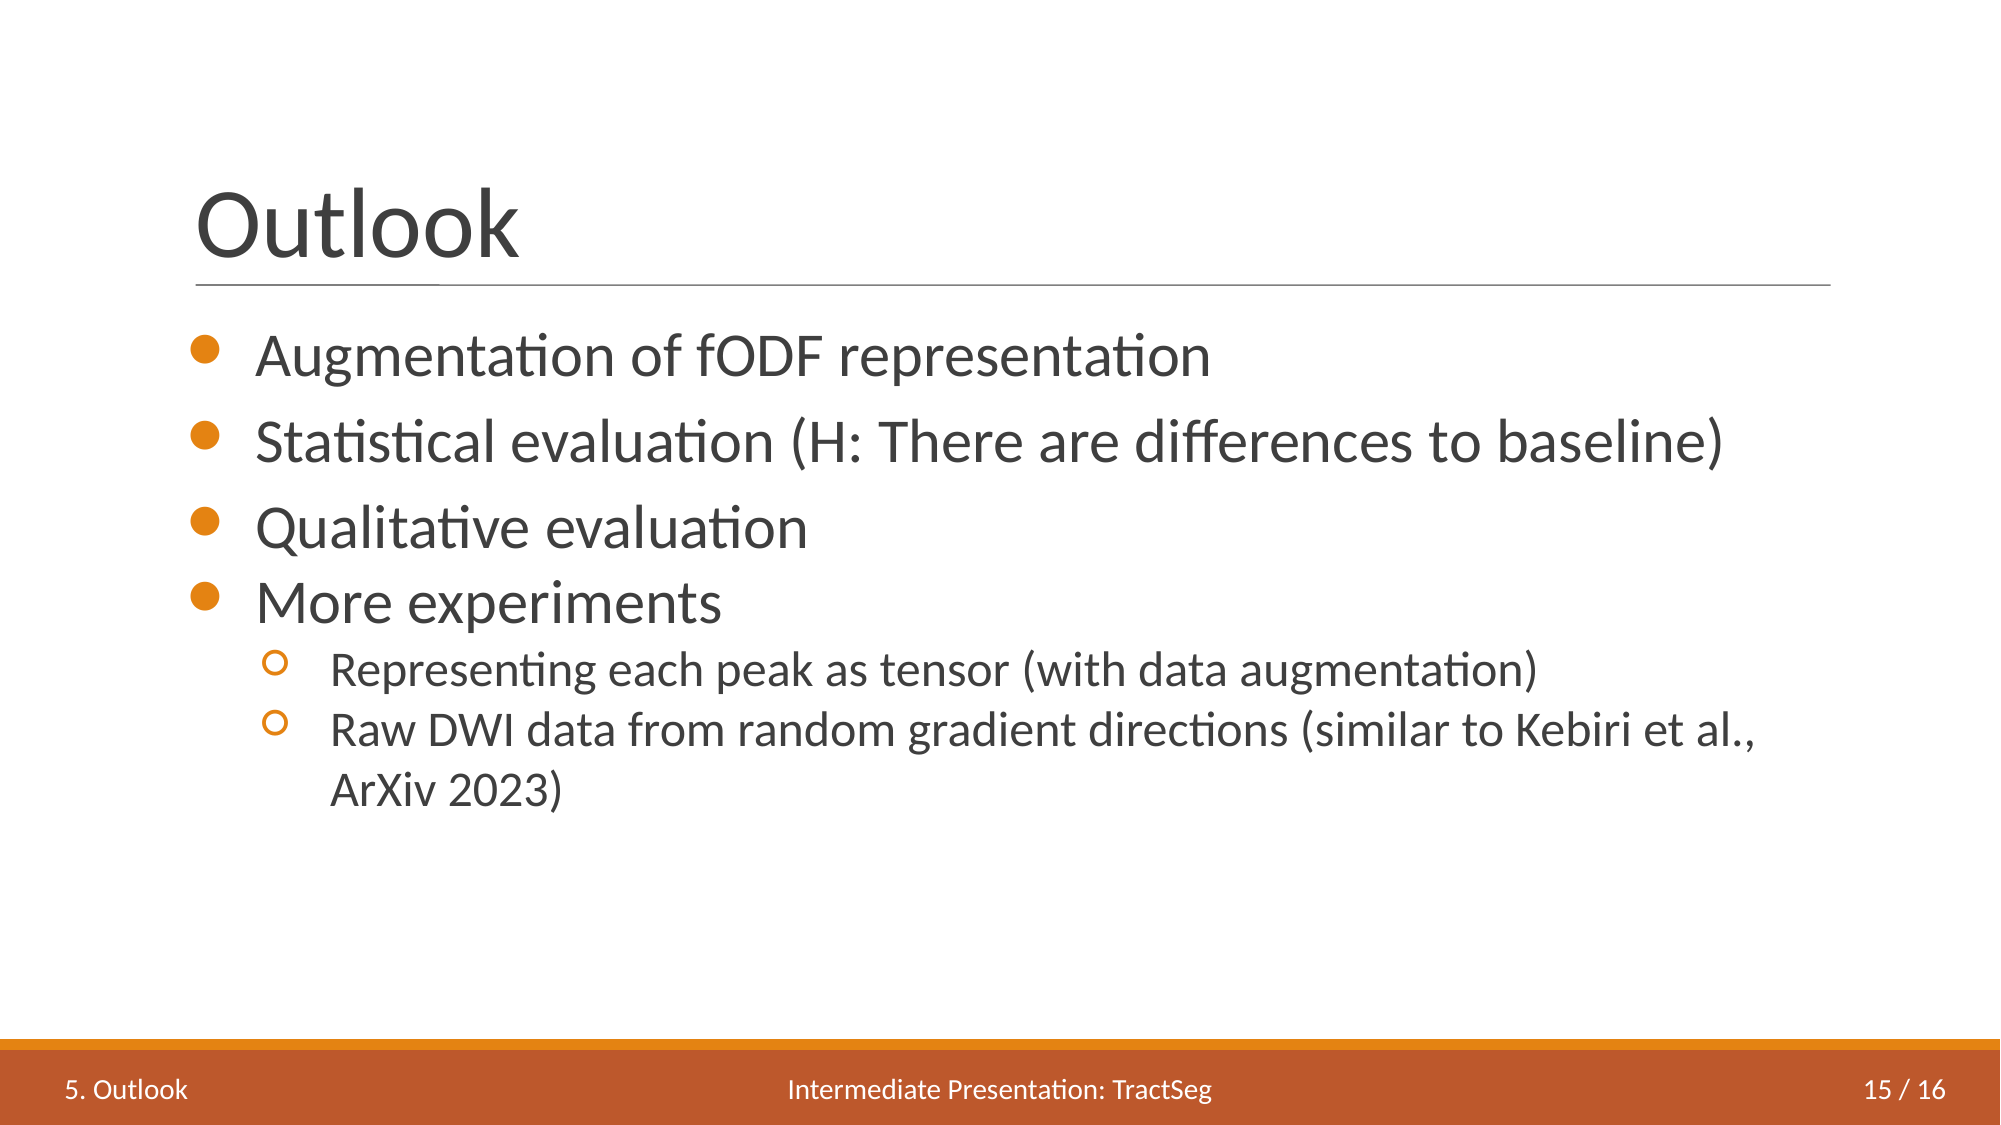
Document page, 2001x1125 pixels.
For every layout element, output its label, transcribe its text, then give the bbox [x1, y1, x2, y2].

title Outlook [180, 47, 1830, 285]
slide_number 5. Outlook [49, 753, 356, 1125]
slide_number 1 / 16 [1741, 753, 1962, 1125]
list Augmentation of fODF representation Statistical evaluation (H: There are differences to baseline) Qualitative evaluation More experiments Representing each peak as tensor (with data augmentation) Raw DWI data from random gradient directions (similar to Kebiri et al., ArXiv 2023) [180, 302, 1830, 941]
slide_number Intermediate Presentation: TractSeg [552, 753, 1448, 1125]
